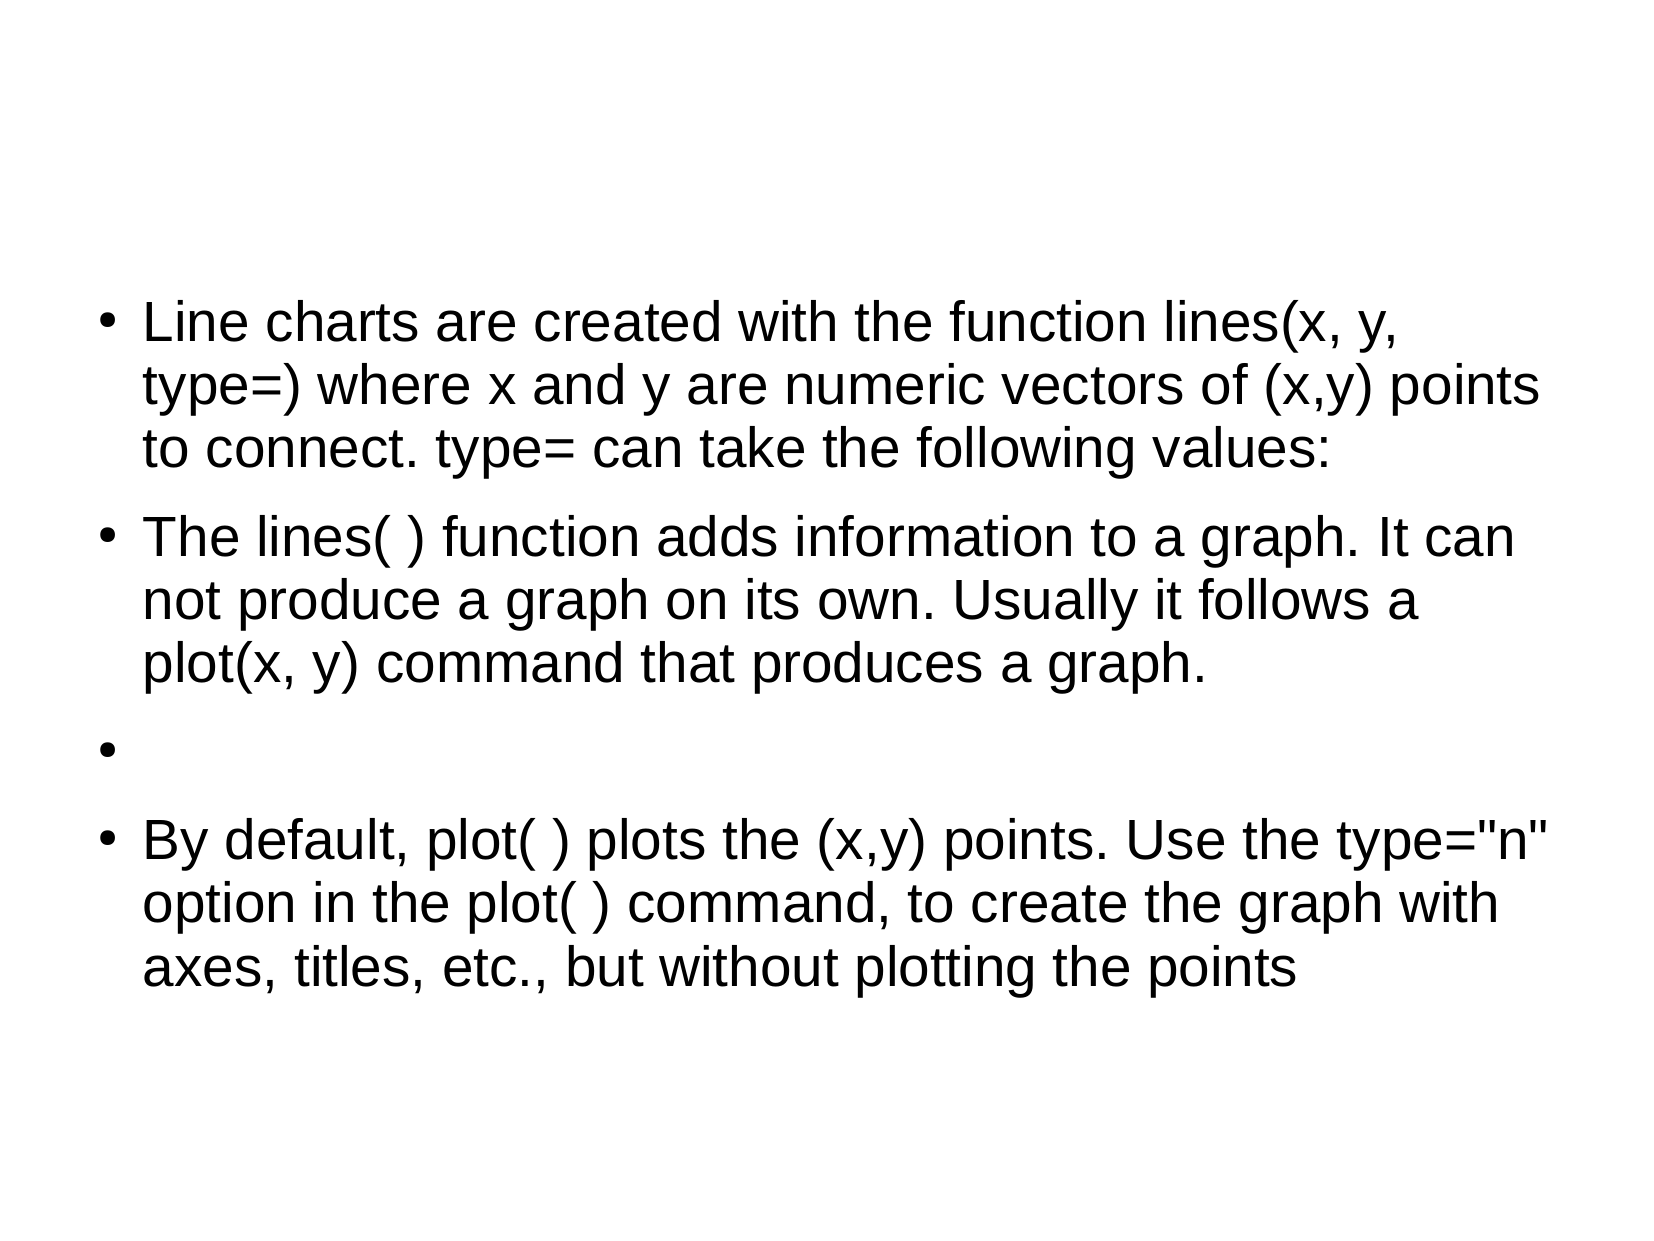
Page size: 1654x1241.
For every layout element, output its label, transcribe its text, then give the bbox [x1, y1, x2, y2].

list Line charts are created with the function lines(x, y, type=) where x and y are numeric vectors of (x,y) points to connect. type= can take the following values: The lines( ) function adds information to a graph. It can not produce a graph on its own. Usually it follows a plot(x, y) command that produces a graph. By default, plot( ) plots the (x,y) points. Use the type="n" option in the plot( ) command, to create the graph with axes, titles, etc., but without plotting the points [82, 290, 1571, 1010]
